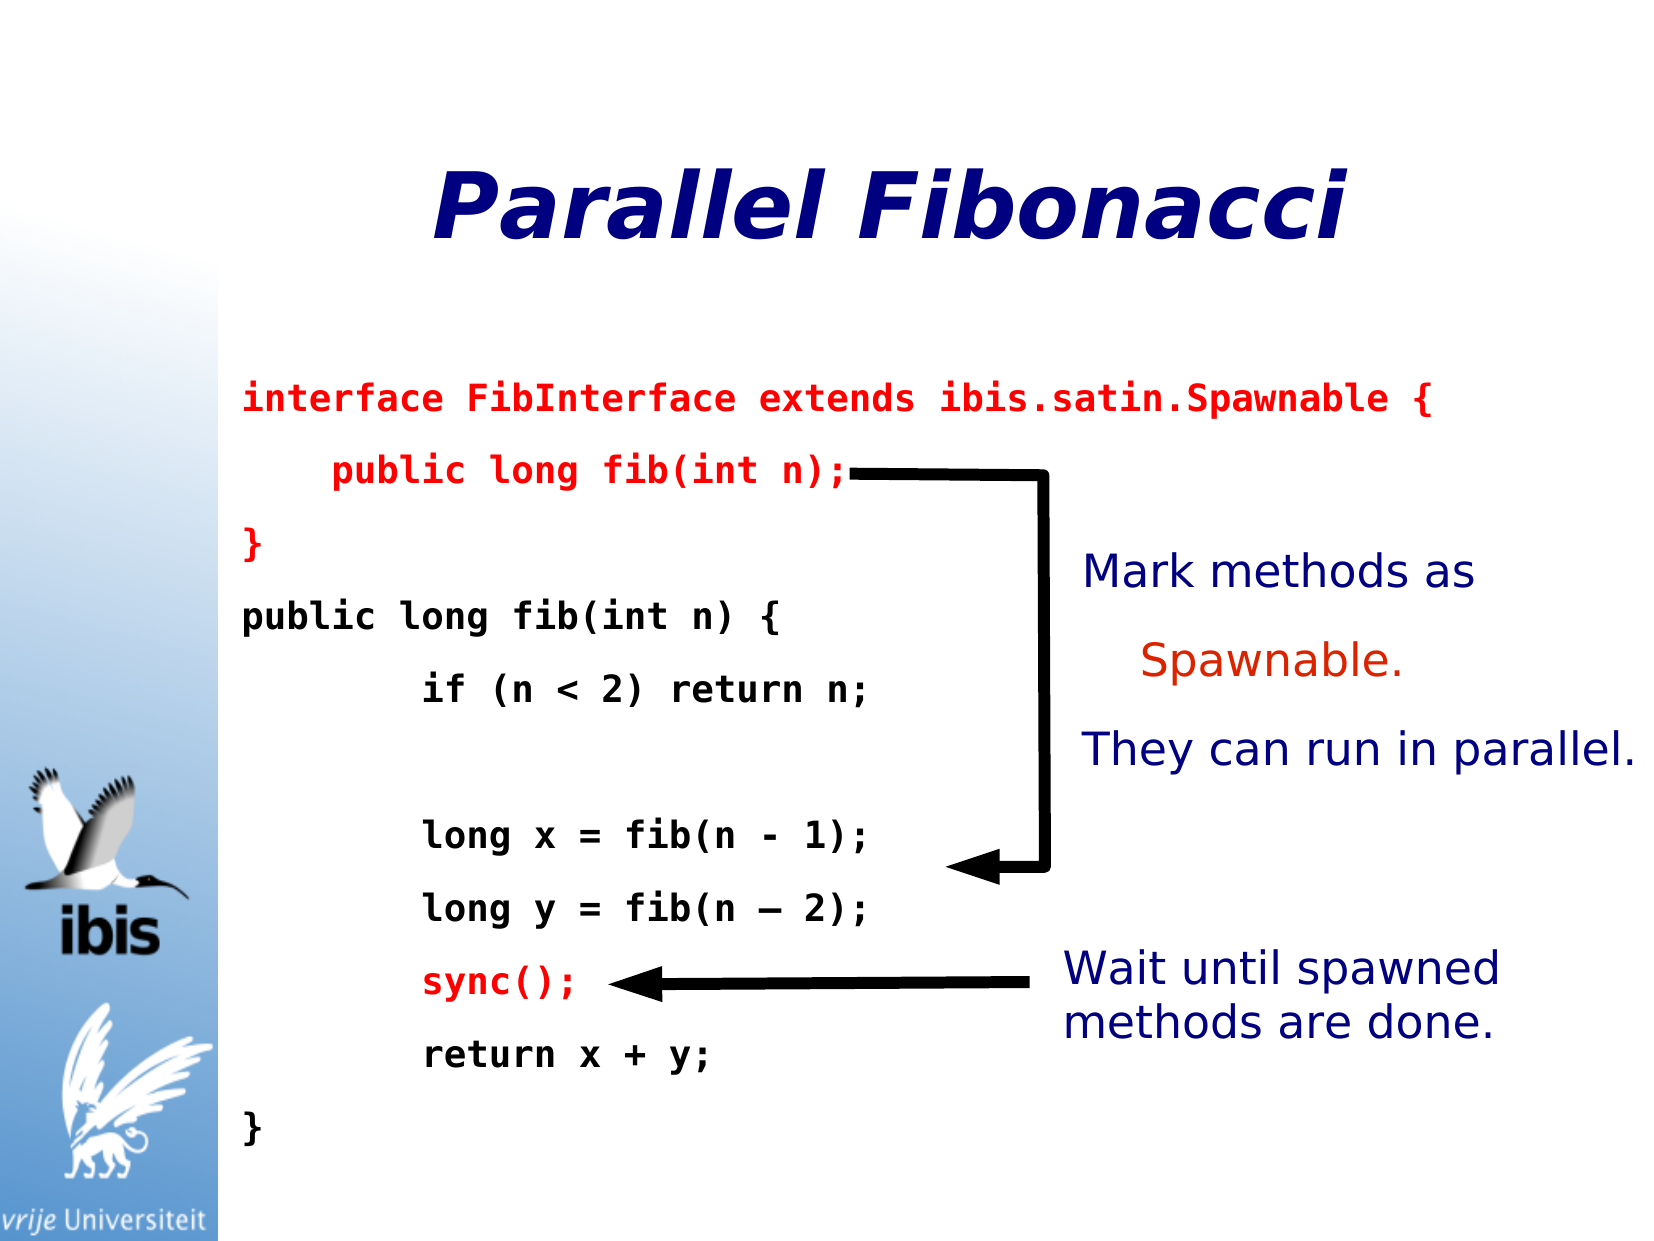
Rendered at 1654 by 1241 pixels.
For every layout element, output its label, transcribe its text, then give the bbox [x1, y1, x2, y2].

list interface FibInterface extends ibis.satin.Spawnable { public long fib(int n); } public long fib(int n) { if (n < 2) return n; long x = fib(n - 1); long y = fib(n – 2); sync(); return x + y; } [241, 376, 1654, 1218]
picture [0, 0, 218, 1241]
list Mark methods as Spawnable. They can run in parallel. [1072, 541, 1654, 850]
title Parallel Fibonacci [248, 102, 1534, 310]
